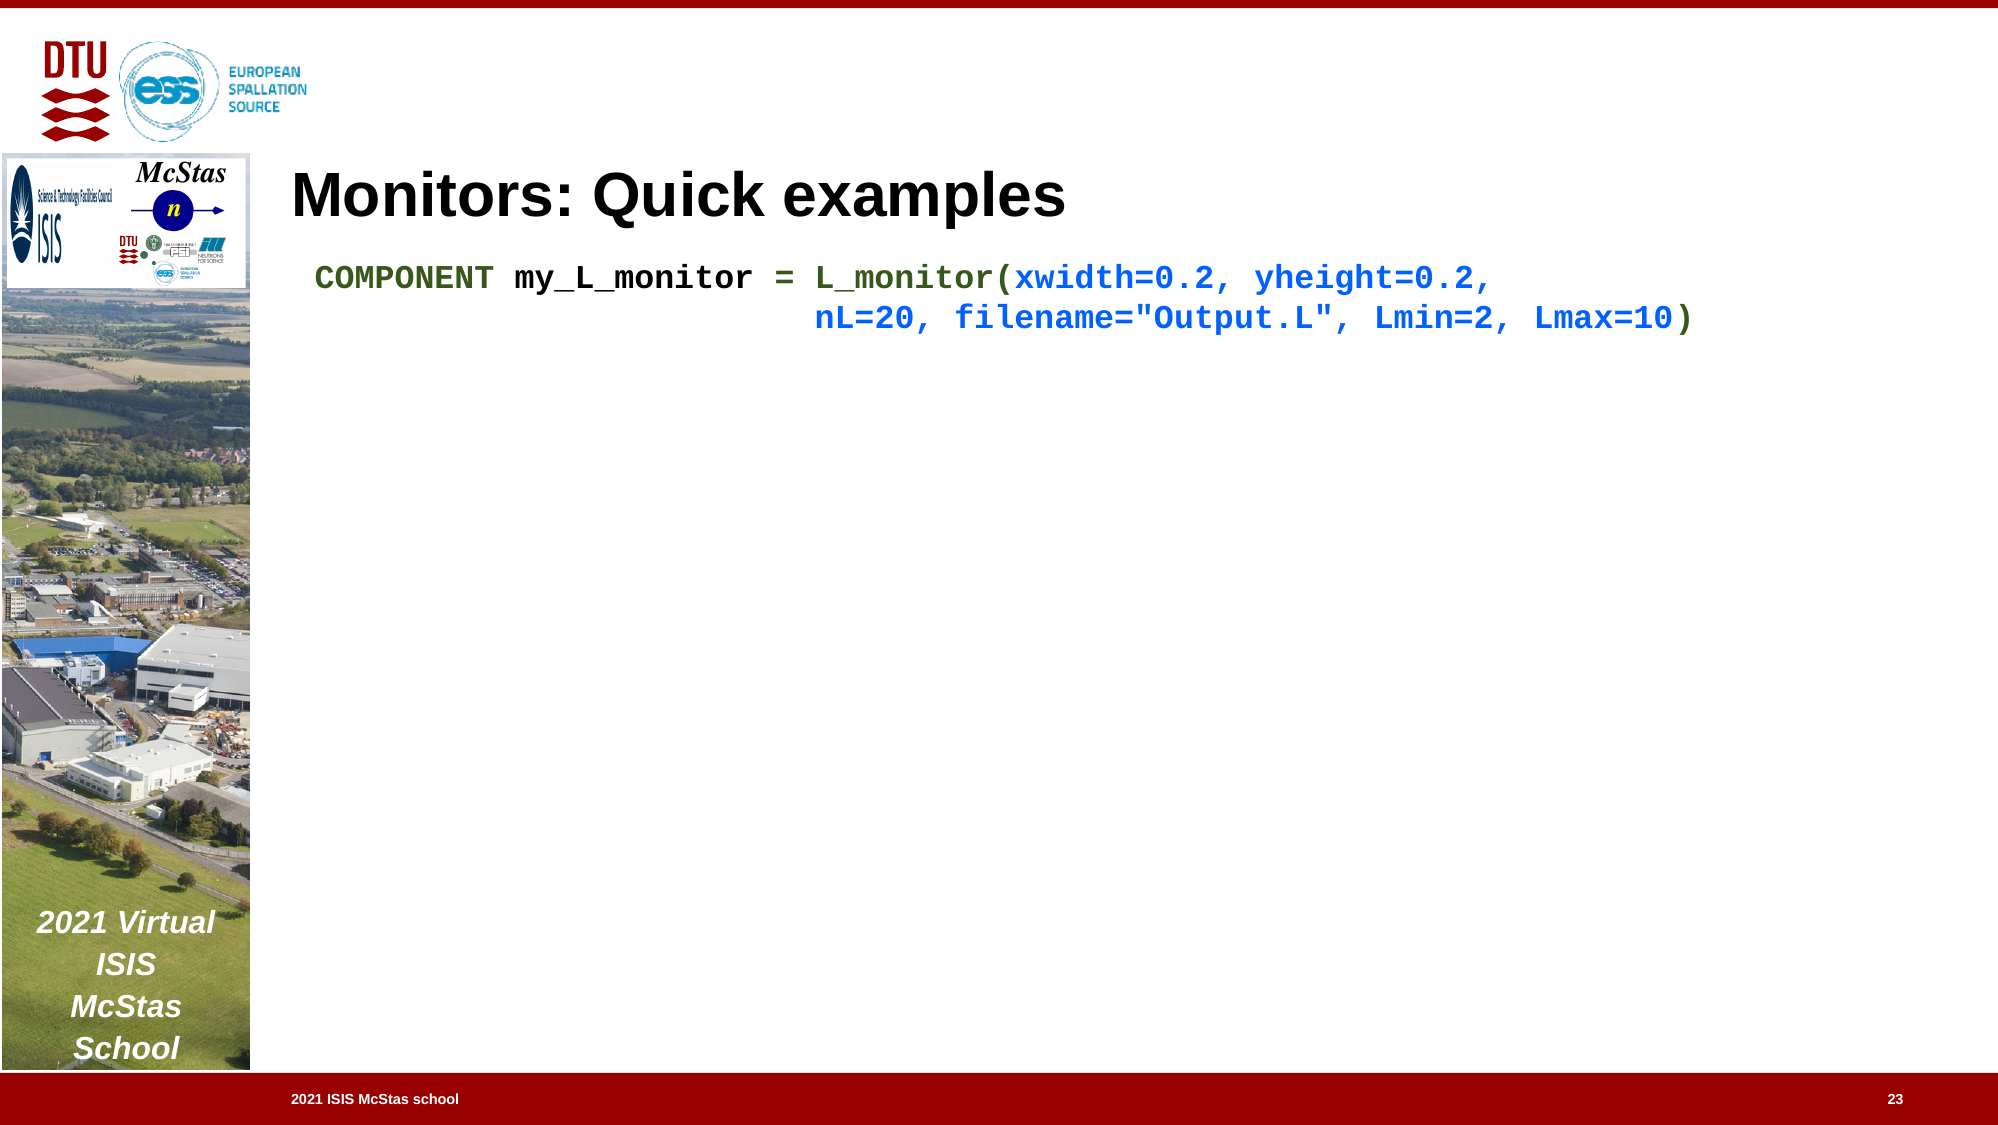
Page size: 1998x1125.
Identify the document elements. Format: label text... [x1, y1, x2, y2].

slide_number <number> [1887, 1088, 1909, 1110]
text_box COMPONENT my_L_monitor = L_monitor(xwidth=0.2, yheight=0.2, nL=20, filename="Output.L", Lmin=2, Lmax=10) [307, 247, 1761, 343]
picture [119, 41, 307, 142]
title Monitors: Quick examples [291, 69, 1819, 230]
picture [2, 153, 250, 1070]
